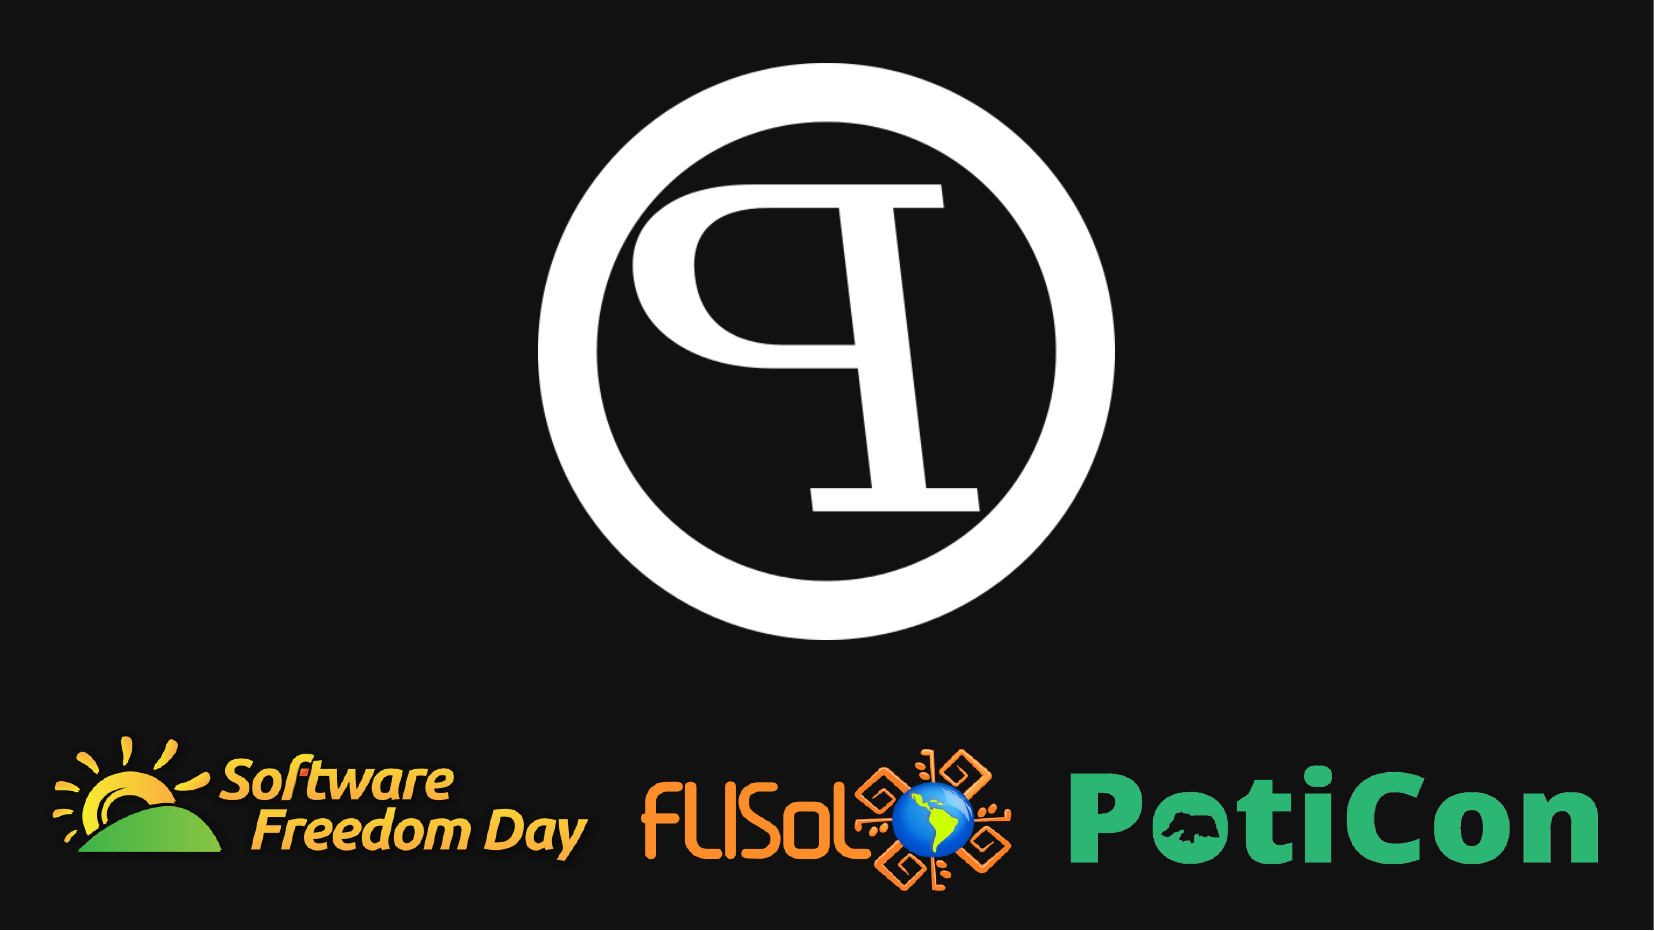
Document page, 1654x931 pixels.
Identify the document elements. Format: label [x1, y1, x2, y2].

picture [538, 63, 1115, 640]
picture [605, 729, 1052, 910]
picture [1058, 759, 1612, 880]
picture [45, 729, 599, 871]
